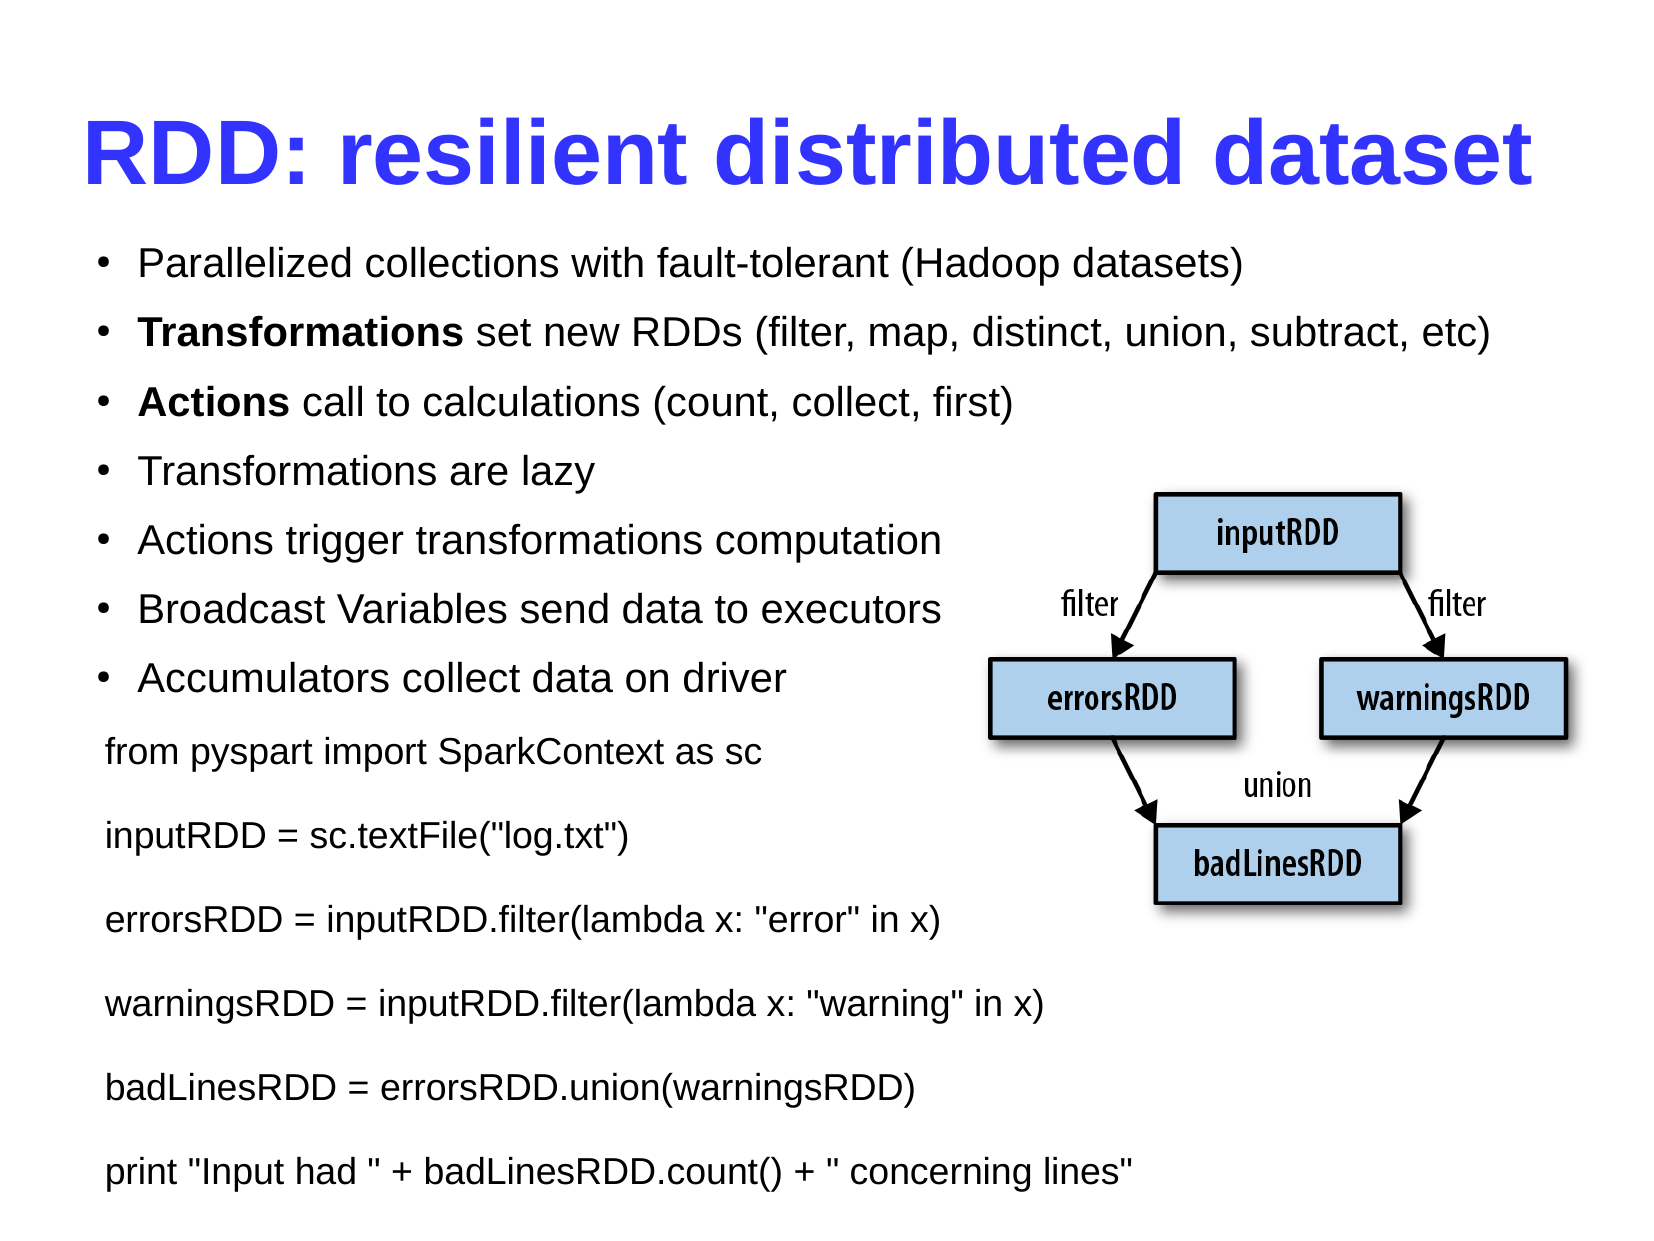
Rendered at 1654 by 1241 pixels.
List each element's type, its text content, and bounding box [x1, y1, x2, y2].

text_box from pyspart import SparkContext as sc inputRDD = sc.textFile("log.txt") errorsRDD = inputRDD.filter(lambda x: "error" in x) warningsRDD = inputRDD.filter(lambda x: "warning" in x) badLinesRDD = errorsRDD.union(warningsRDD) print "Input had " + badLinesRDD.count() + " concerning lines" [90, 723, 1246, 1201]
picture [975, 479, 1593, 931]
list Parallelized collections with fault-tolerant (Hadoop datasets) Transformations set new RDDs (filter, map, distinct, union, subtract, etc) Actions call to calculations (count, collect, first) Transformations are lazy Actions trigger transformations computation Broadcast Variables send data to executors Accumulators collect data on driver [82, 240, 1571, 706]
title RDD: resilient distributed dataset [82, 49, 1571, 240]
